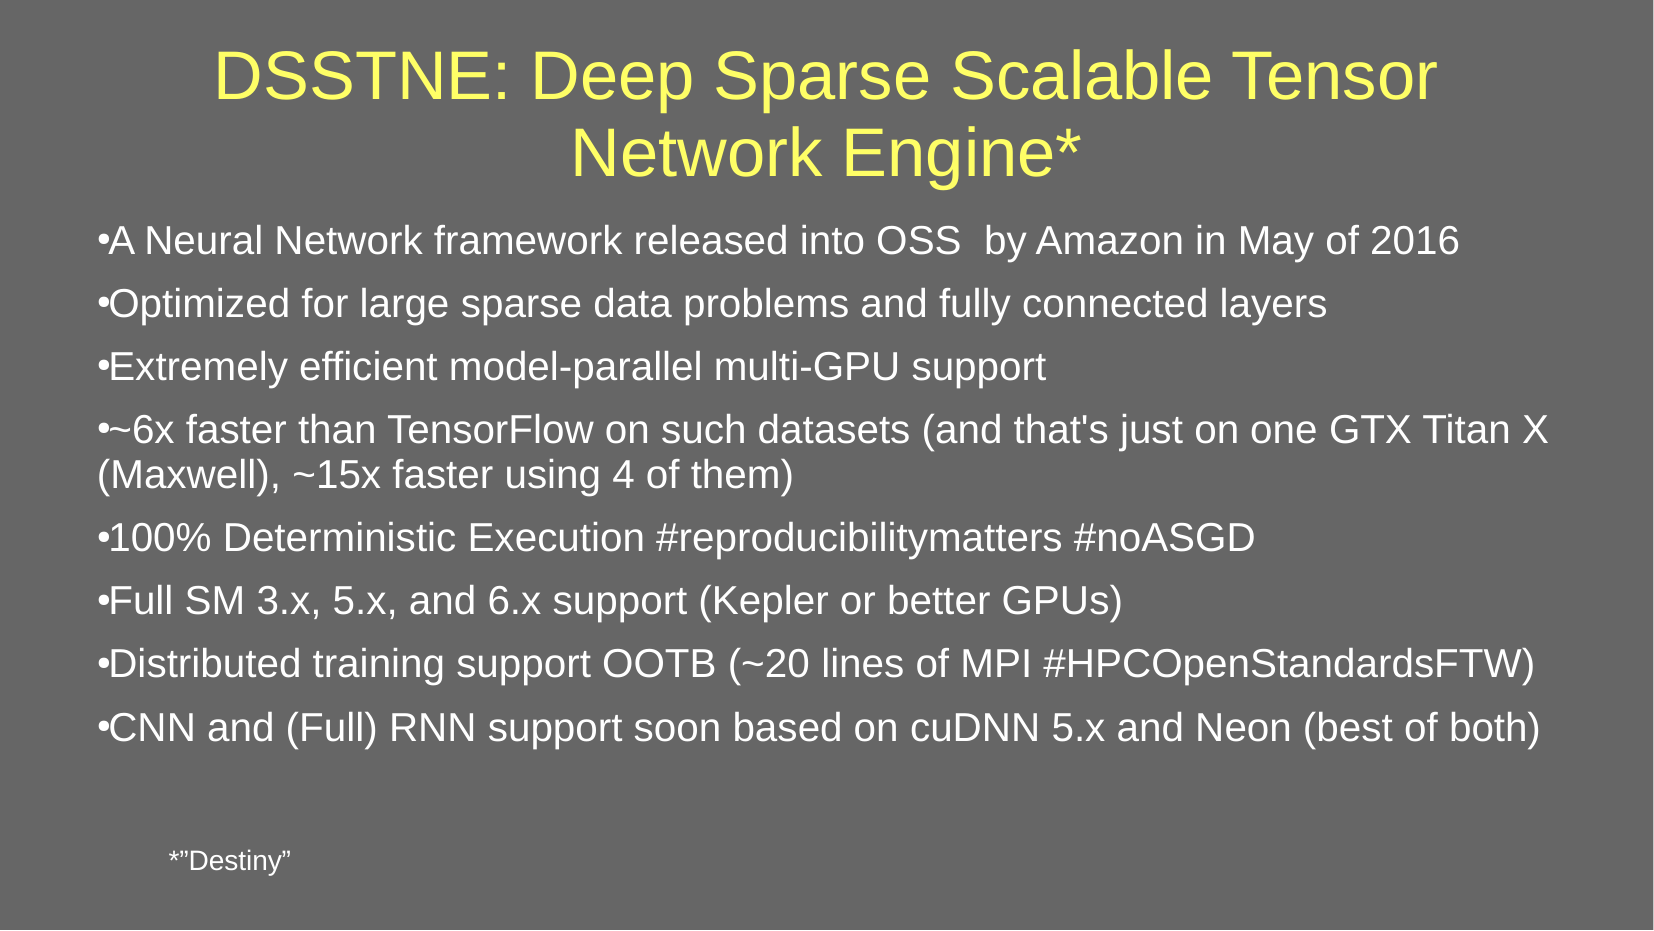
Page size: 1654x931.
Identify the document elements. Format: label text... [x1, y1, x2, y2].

text_box *”Destiny” [153, 837, 348, 884]
title DSSTNE: Deep Sparse Scalable Tensor Network Engine* [82, 36, 1571, 193]
list A Neural Network framework released into OSS by Amazon in May of 2016 Optimized for large sparse data problems and fully connected layers Extremely efficient model-parallel multi-GPU support ~6x faster than TensorFlow on such datasets (and that's just on one GTX Titan X (Maxwell), ~15x faster using 4 of them) 100% Deterministic Execution #reproducibilitymatters #noASGD Full SM 3.x, 5.x, and 6.x support (Kepler or better GPUs) Distributed training support OOTB (~20 lines of MPI #HPCOpenStandardsFTW) CNN and (Full) RNN support soon based on cuDNN 5.x and Neon (best of both) [82, 217, 1571, 757]
